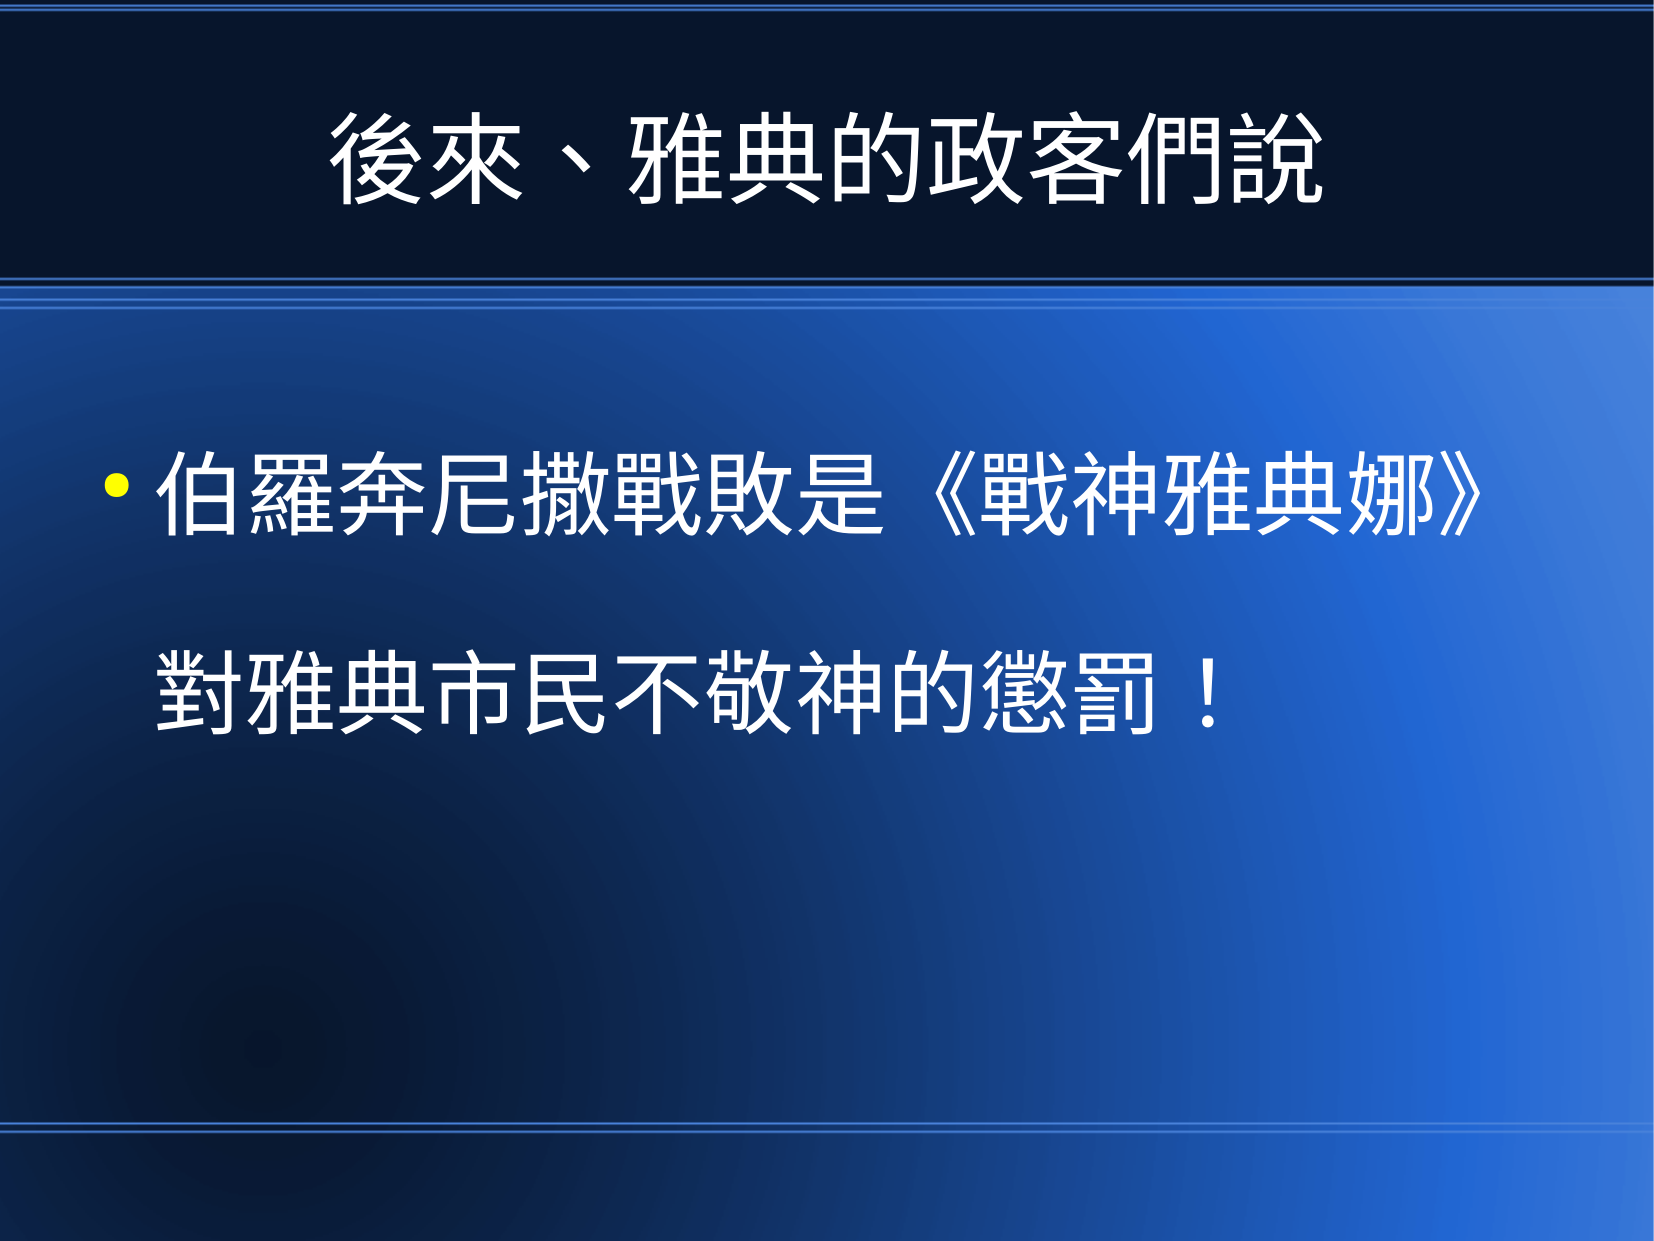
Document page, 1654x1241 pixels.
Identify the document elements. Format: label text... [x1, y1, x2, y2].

title 後來、雅典的政客們說 [82, 49, 1571, 257]
list 伯羅奔尼撒戰敗是《戰神雅典娜》對雅典市民不敬神的懲罰！ [82, 355, 1571, 1241]
picture [0, 0, 1654, 1241]
